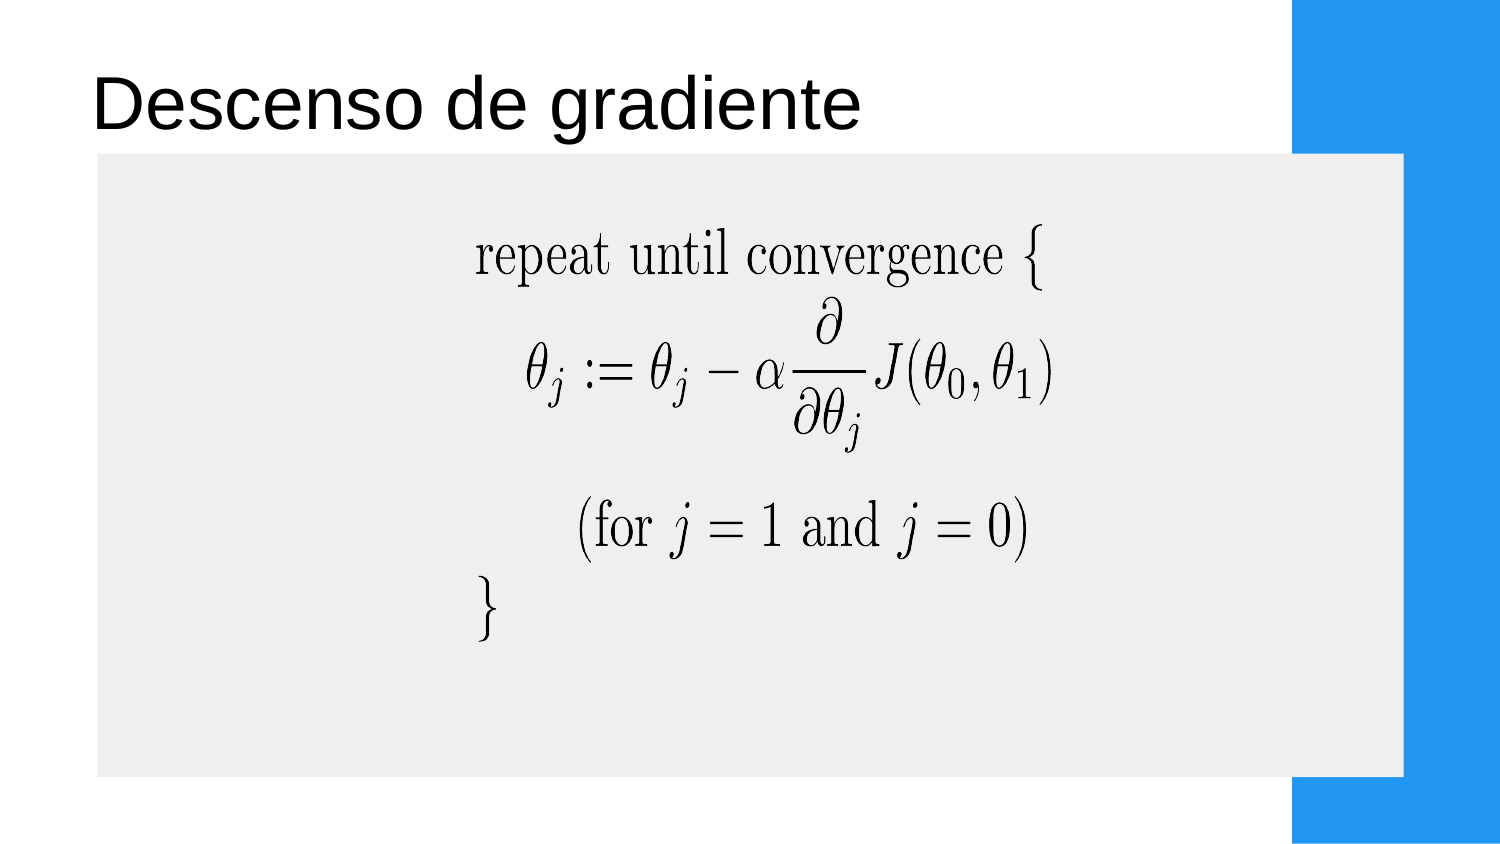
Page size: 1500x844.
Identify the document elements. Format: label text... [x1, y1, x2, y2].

title Descenso de gradiente [76, 17, 1391, 160]
picture [476, 224, 1051, 642]
